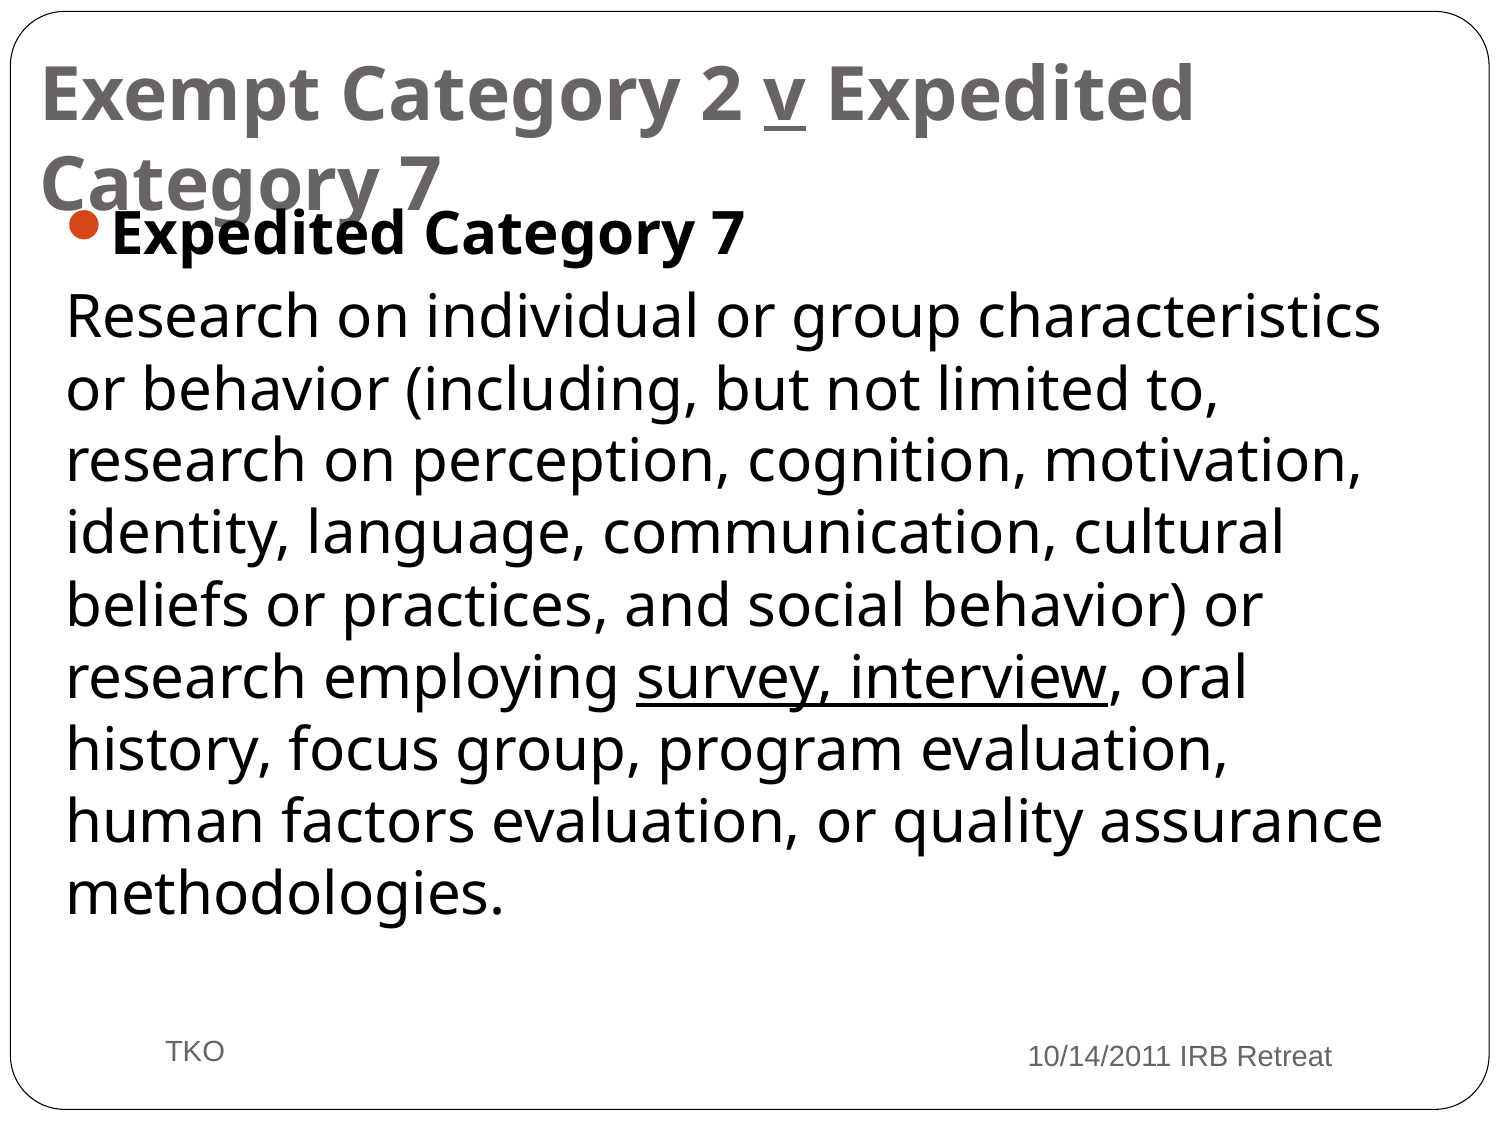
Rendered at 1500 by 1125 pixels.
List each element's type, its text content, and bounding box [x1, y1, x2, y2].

text_box 10/14/2011 IRB Retreat [1012, 1015, 1419, 1094]
list Expedited Category 7 Research on individual or group characteristics or behavior (including, but not limited to, research on perception, cognition, motivation, identity, language, communication, cultural beliefs or practices, and social behavior) or research employing survey, interview, oral history, focus group, program evaluation, human factors evaluation, or quality assurance methodologies. [50, 187, 1426, 988]
text_box TKO [150, 1012, 801, 1088]
title Exempt Category 2 v Expedited Category 7 [24, 37, 1450, 175]
